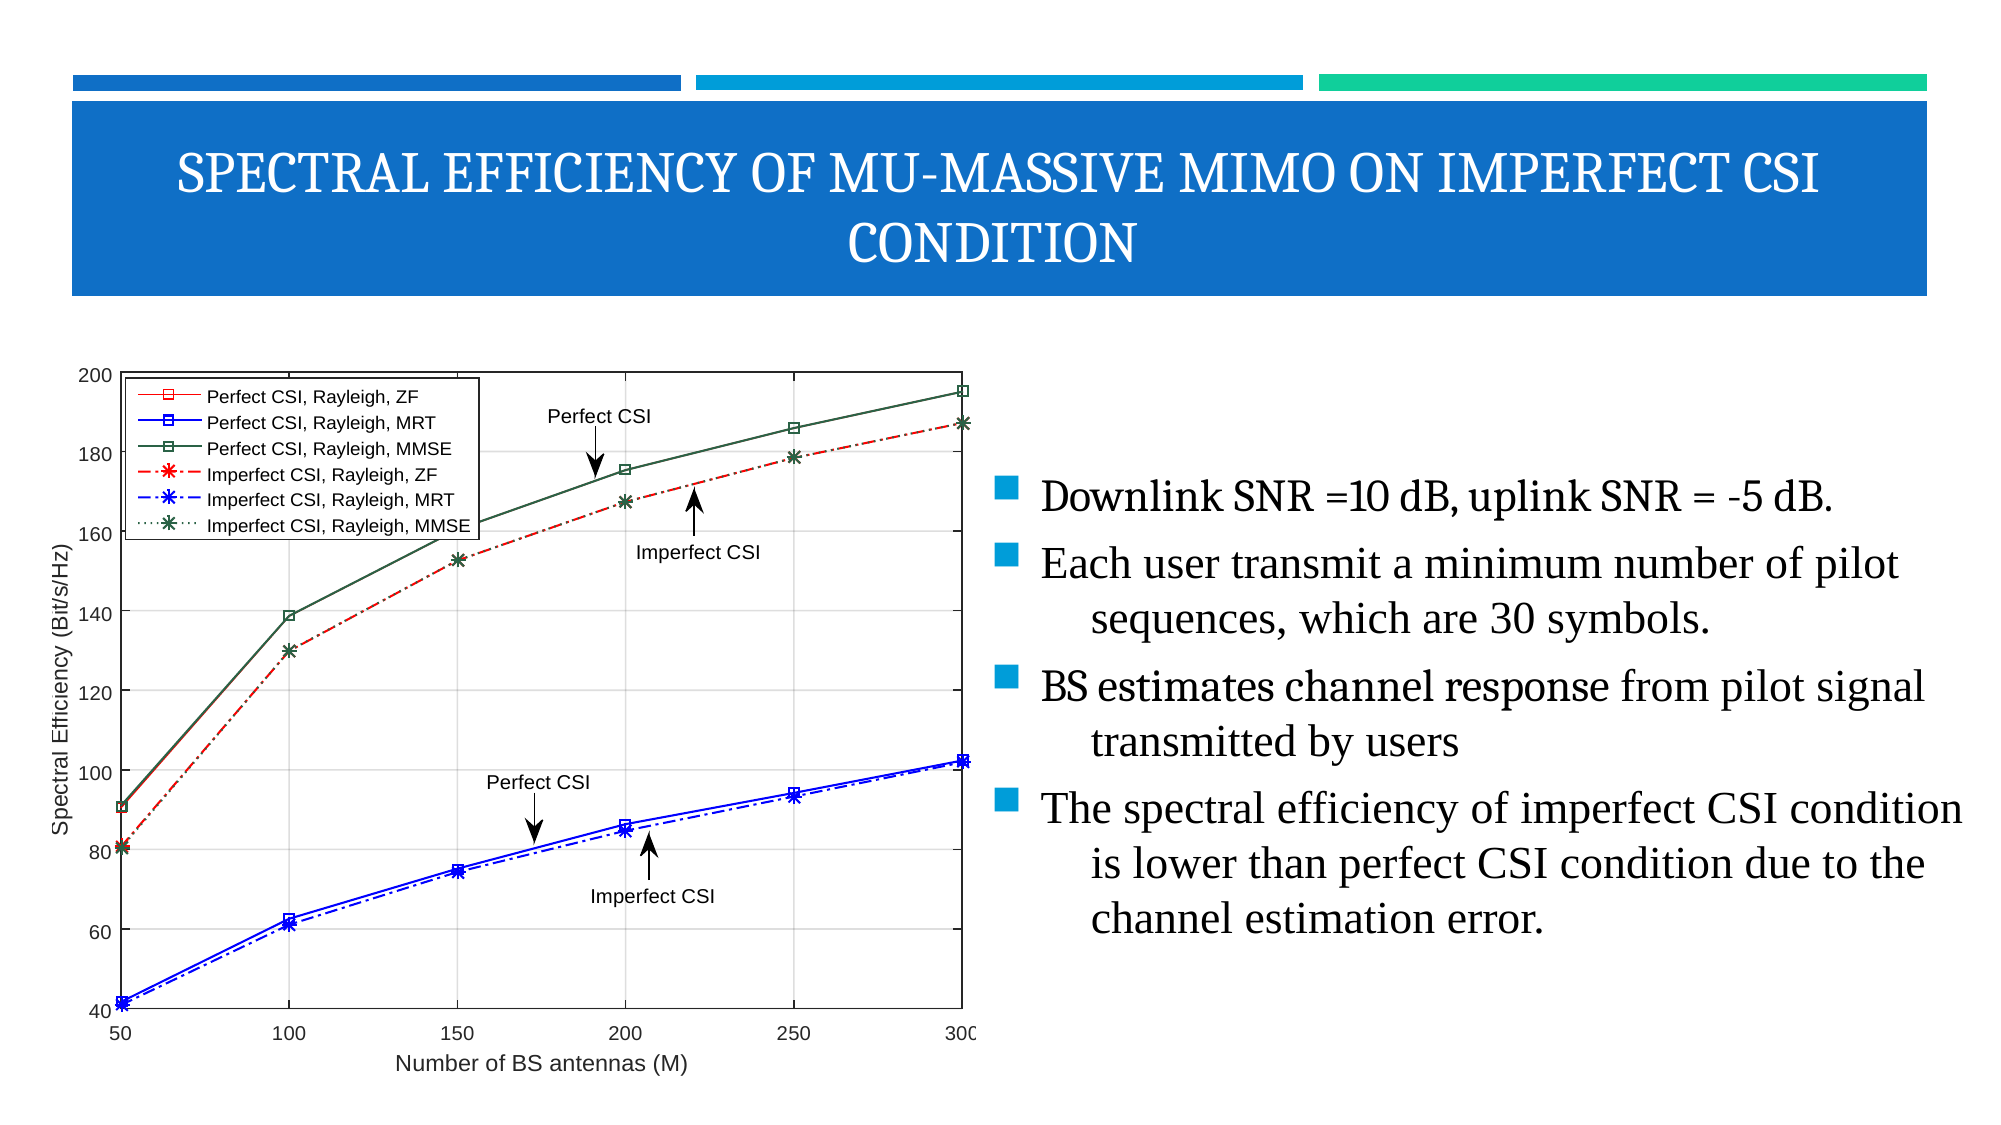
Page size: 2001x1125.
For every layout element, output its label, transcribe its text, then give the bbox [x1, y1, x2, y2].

title SPECTRAL EFFICIENCY OF MU-MASSIVE MIMO ON imPERFECT CSI CONDITION [95, 115, 1905, 282]
list Downlink SNR =10 dB, uplink SNR = -5 dB. Each user transmit a minimum number of pilot sequences, which are 30 symbols. BS estimates channel response from pilot signal transmitted by users The spectral efficiency of imperfect CSI condition is lower than perfect CSI condition due to the channel estimation error. [976, 378, 2000, 1031]
picture [52, 357, 976, 1094]
